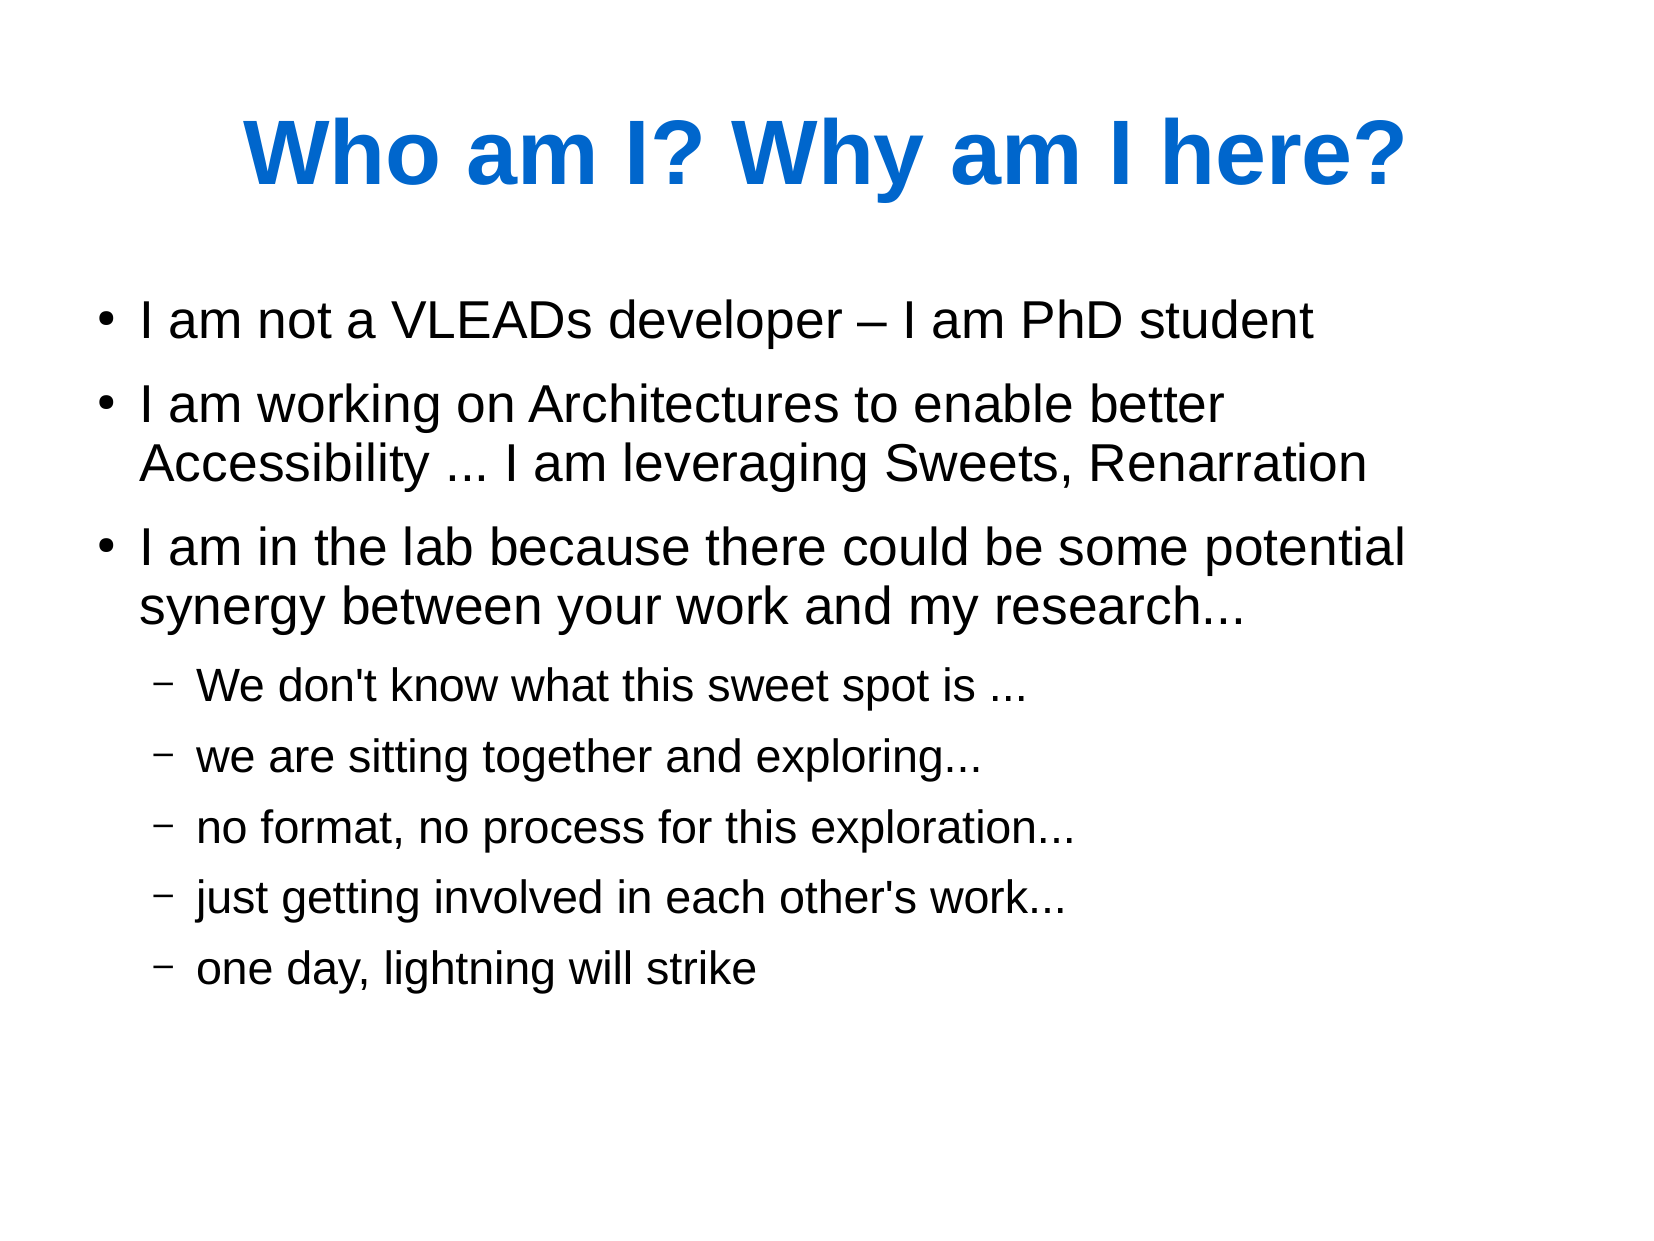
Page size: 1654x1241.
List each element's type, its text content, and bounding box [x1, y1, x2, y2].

list I am not a VLEADs developer – I am PhD student I am working on Architectures to enable better Accessibility ... I am leveraging Sweets, Renarration I am in the lab because there could be some potential synergy between your work and my research... We don't know what this sweet spot is ... we are sitting together and exploring... no format, no process for this exploration... just getting involved in each other's work... one day, lightning will strike [82, 290, 1571, 1010]
title Who am I? Why am I here? [82, 49, 1571, 257]
